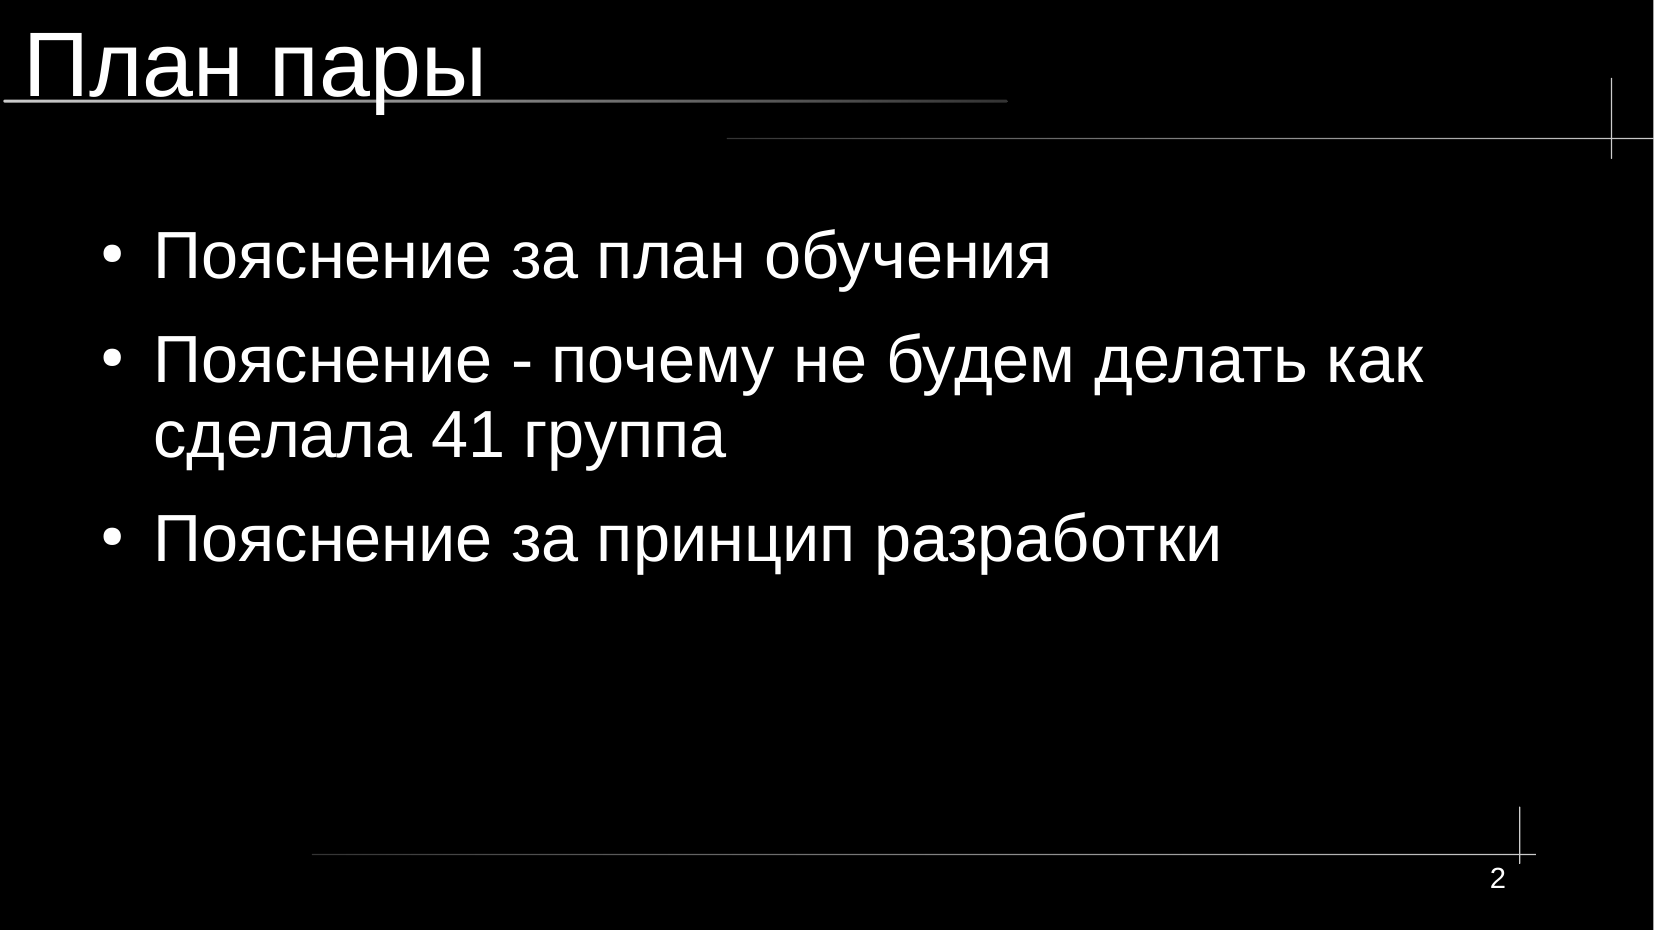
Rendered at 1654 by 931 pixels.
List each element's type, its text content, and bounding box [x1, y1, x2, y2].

list Пояснение за план обучения Пояснение - почему не будем делать как сделала 41 группа Пояснение за принцип разработки [82, 217, 1571, 758]
title План пары [23, 11, 1589, 119]
